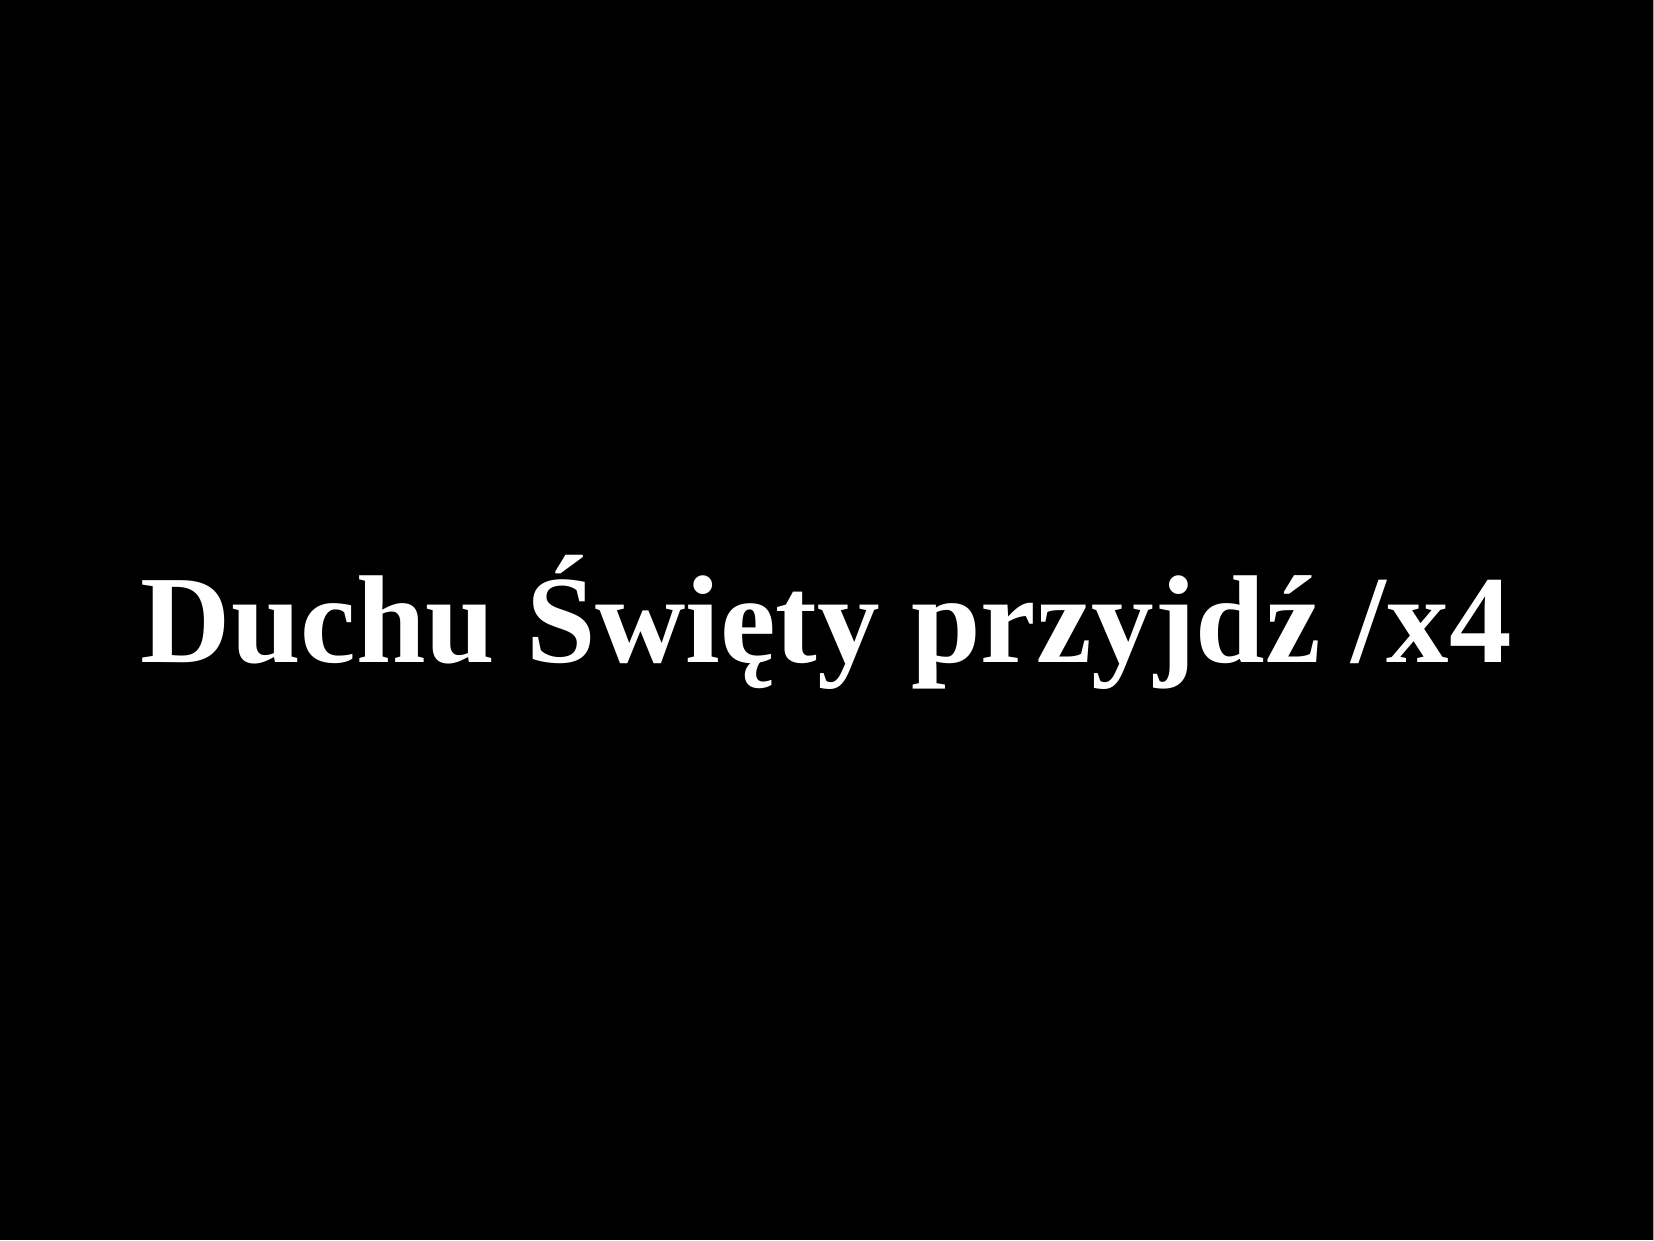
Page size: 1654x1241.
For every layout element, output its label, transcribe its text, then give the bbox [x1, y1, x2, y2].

subtitle Duchu Święty przyjdź /x4 [0, 0, 1654, 1241]
